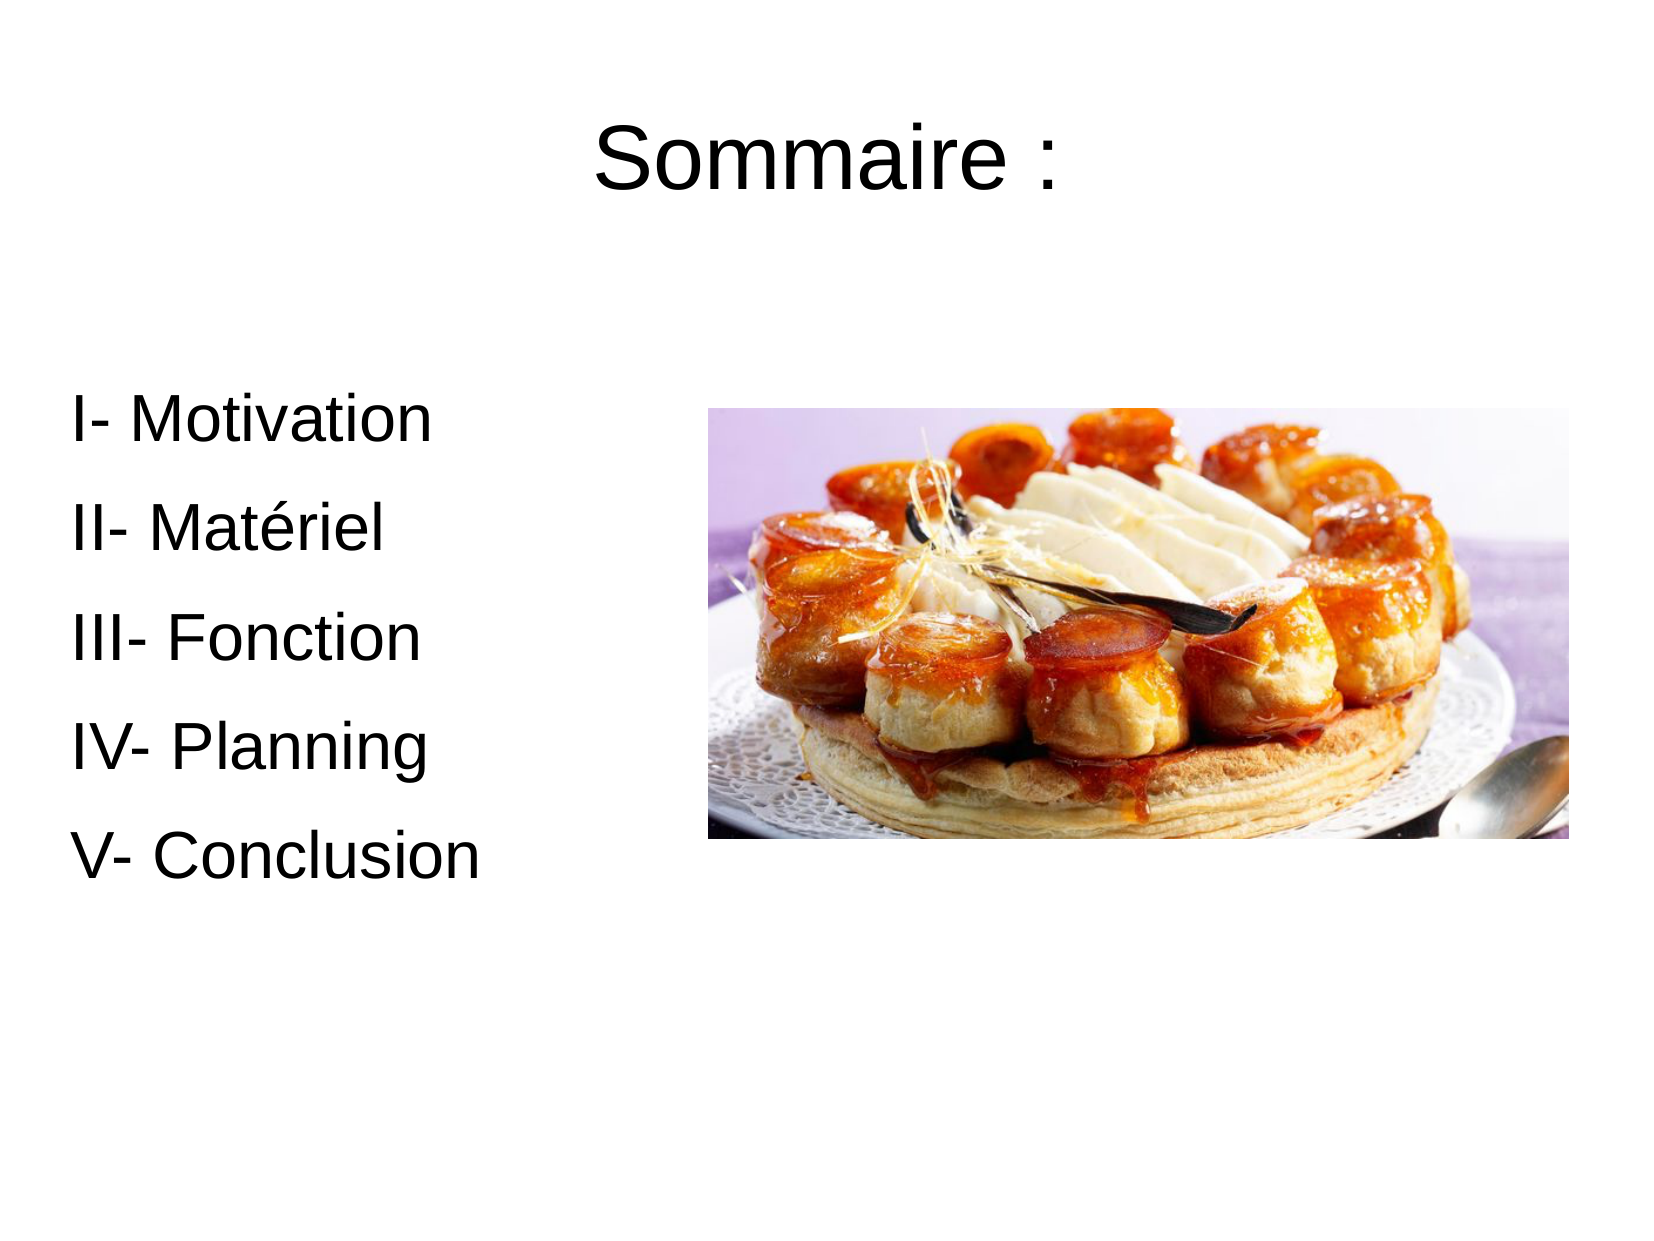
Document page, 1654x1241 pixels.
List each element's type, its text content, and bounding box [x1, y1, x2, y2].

picture [708, 408, 1569, 839]
list I- Motivation II- Matériel III- Fonction IV- Planning V- Conclusion [70, 374, 1560, 1193]
title Sommaire : [82, 49, 1571, 257]
